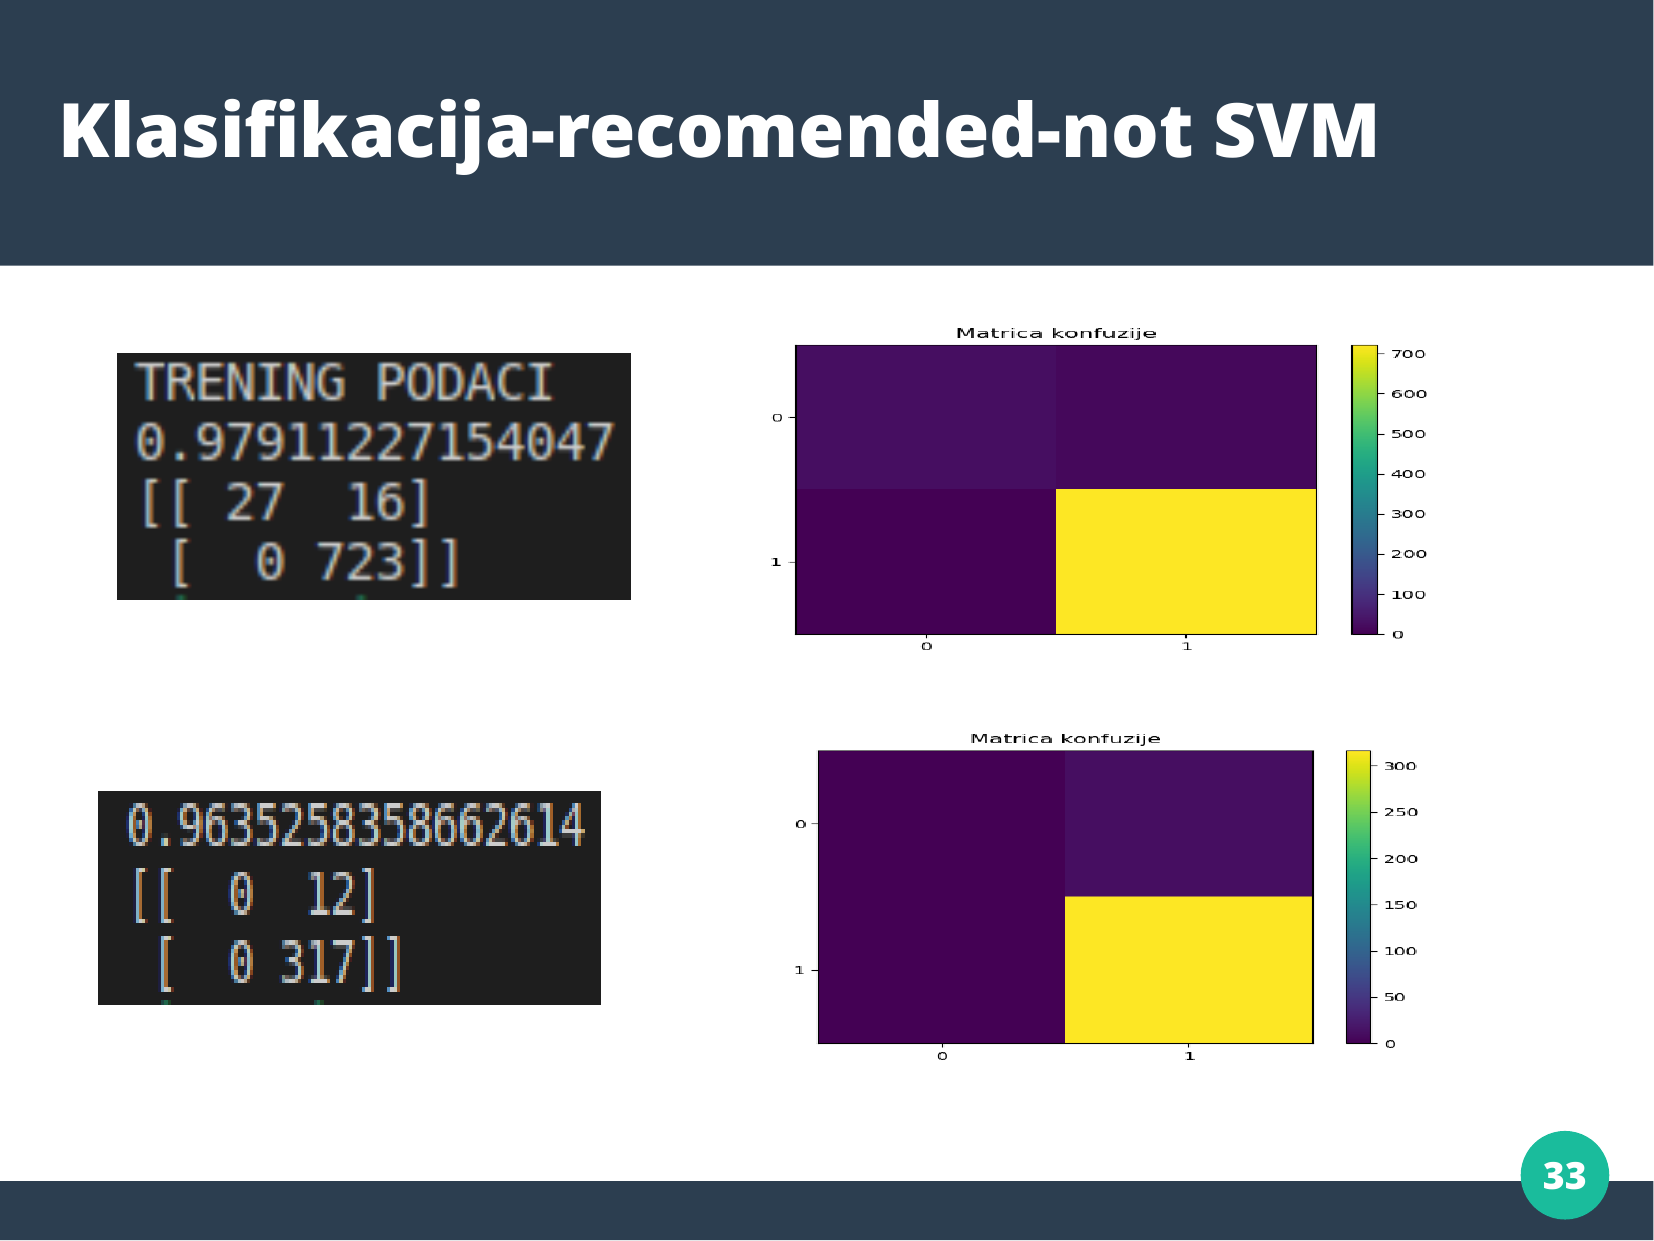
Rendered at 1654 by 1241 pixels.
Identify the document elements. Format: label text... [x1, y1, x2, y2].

picture [675, 704, 1531, 1085]
picture [98, 791, 601, 1006]
title Klasifikacija-recomended-not SVM [59, 49, 1595, 207]
picture [117, 353, 631, 601]
picture [645, 299, 1546, 676]
